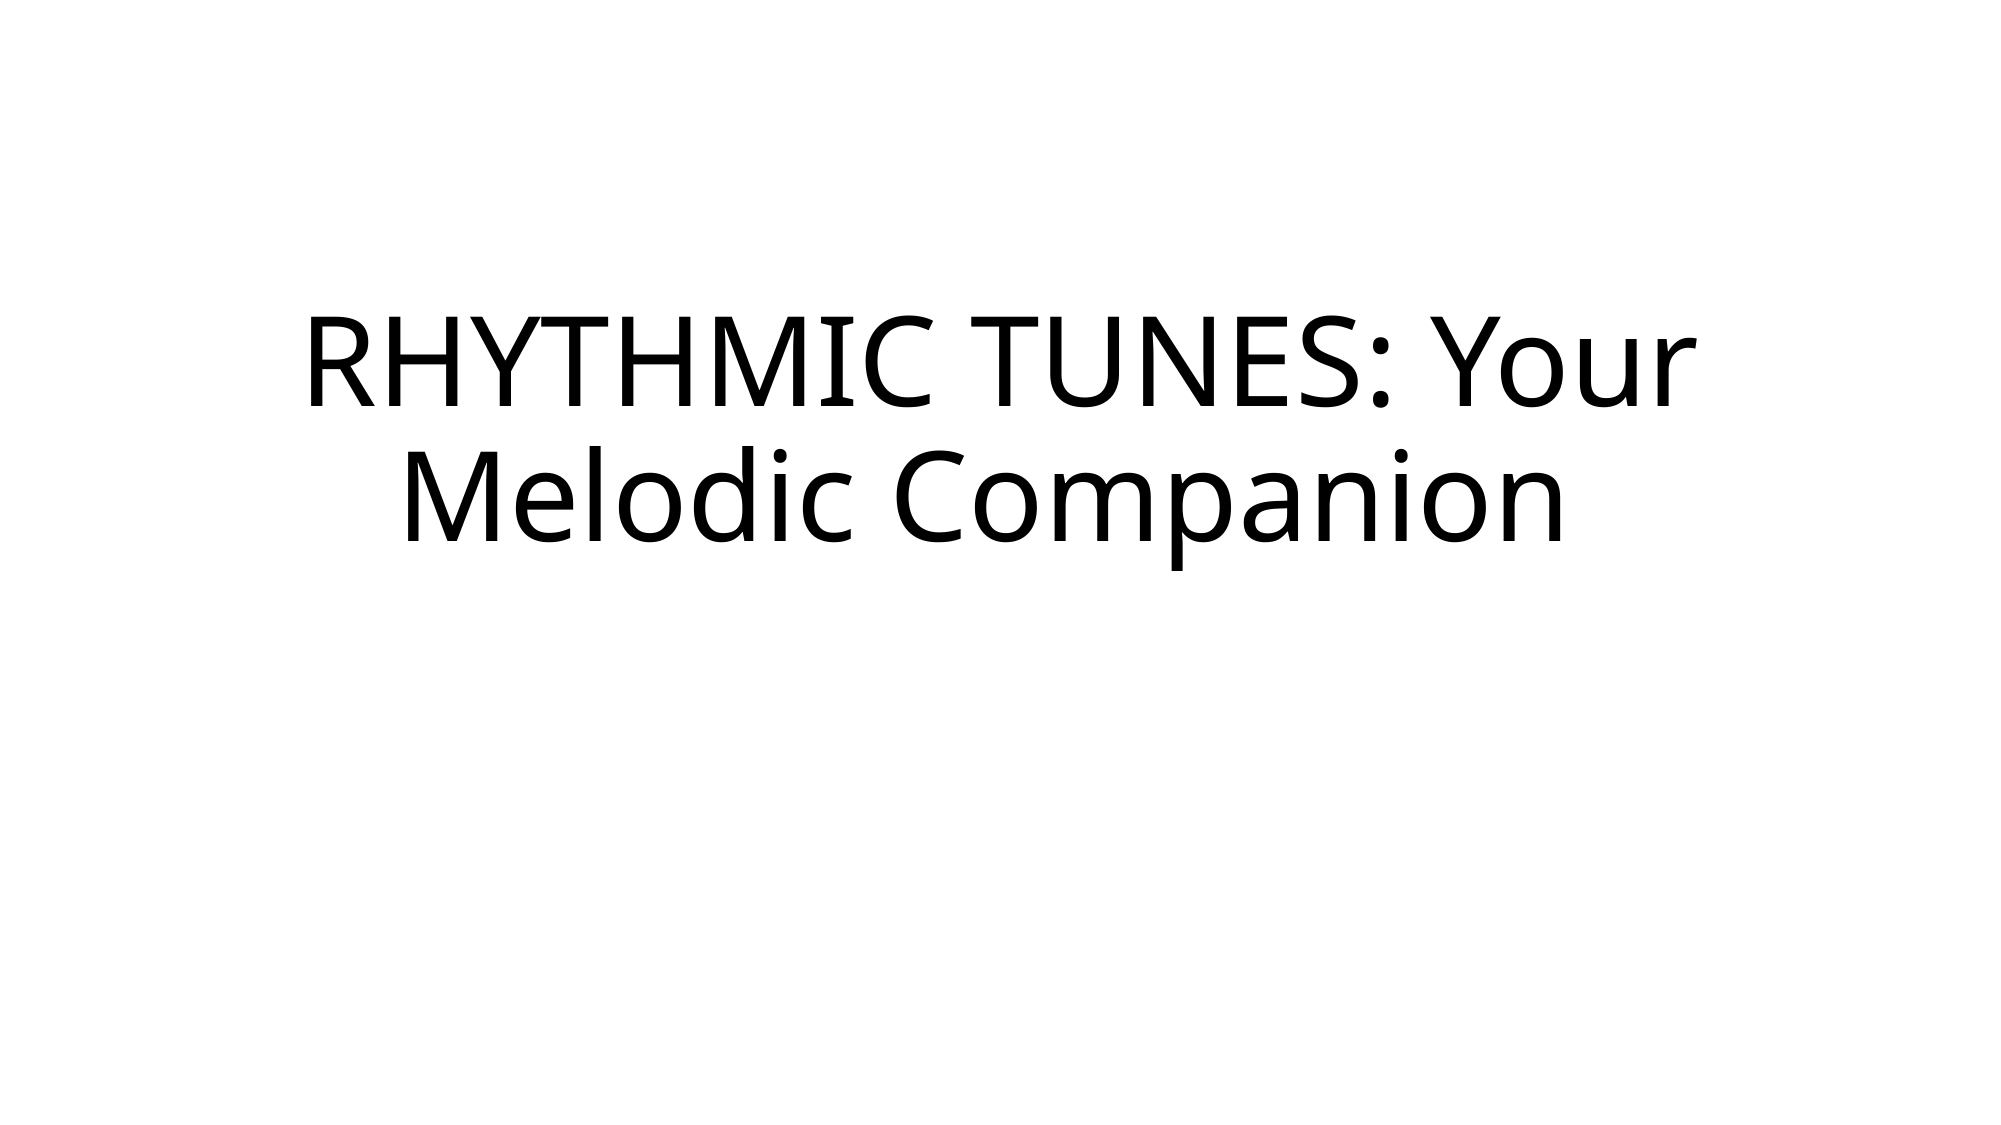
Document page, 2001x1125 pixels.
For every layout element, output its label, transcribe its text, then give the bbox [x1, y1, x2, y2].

title RHYTHMIC TUNES: Your Melodic Companion [249, 184, 1750, 576]
